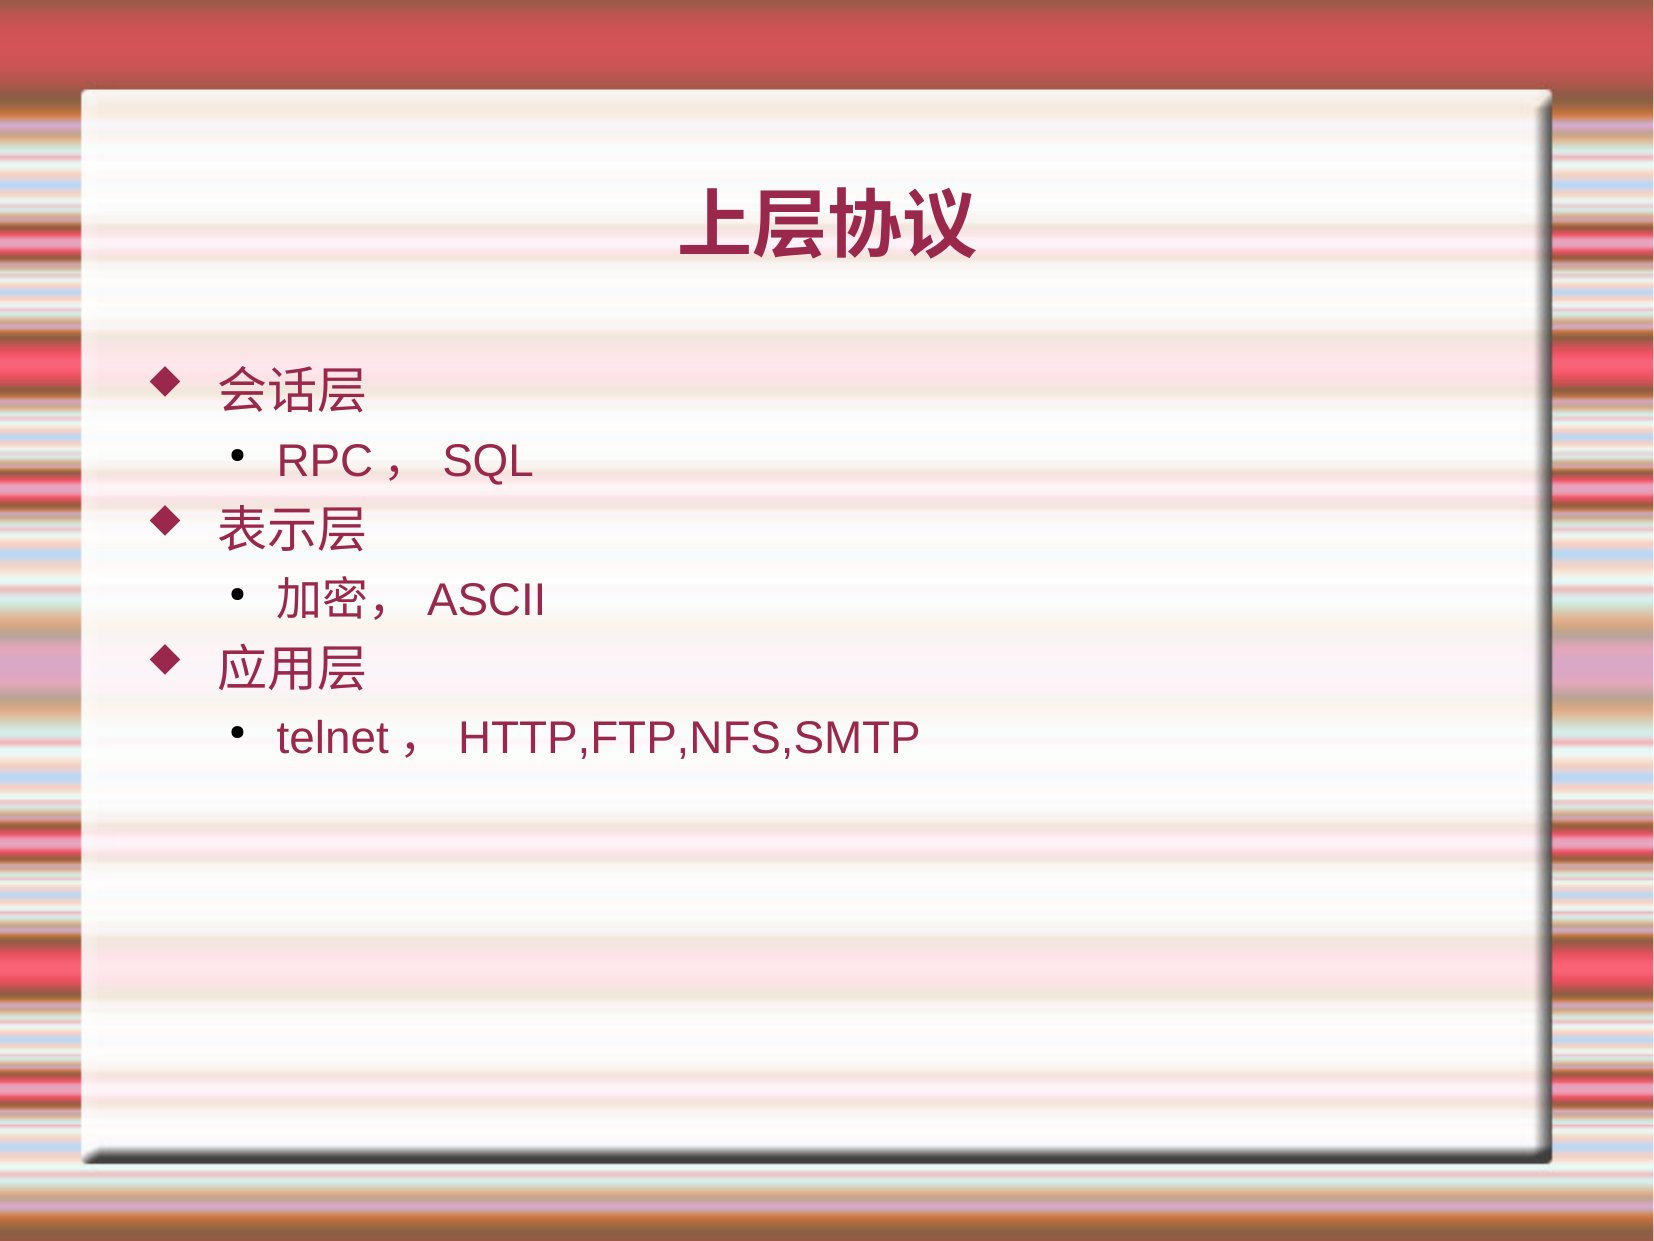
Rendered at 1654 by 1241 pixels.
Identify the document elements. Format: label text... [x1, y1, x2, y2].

list 会话层 RPC，SQL 表示层 加密，ASCII 应用层 telnet，HTTP,FTP,NFS,SMTP [134, 350, 1516, 1132]
picture [0, 0, 1654, 1241]
title 上层协议 [121, 114, 1534, 322]
